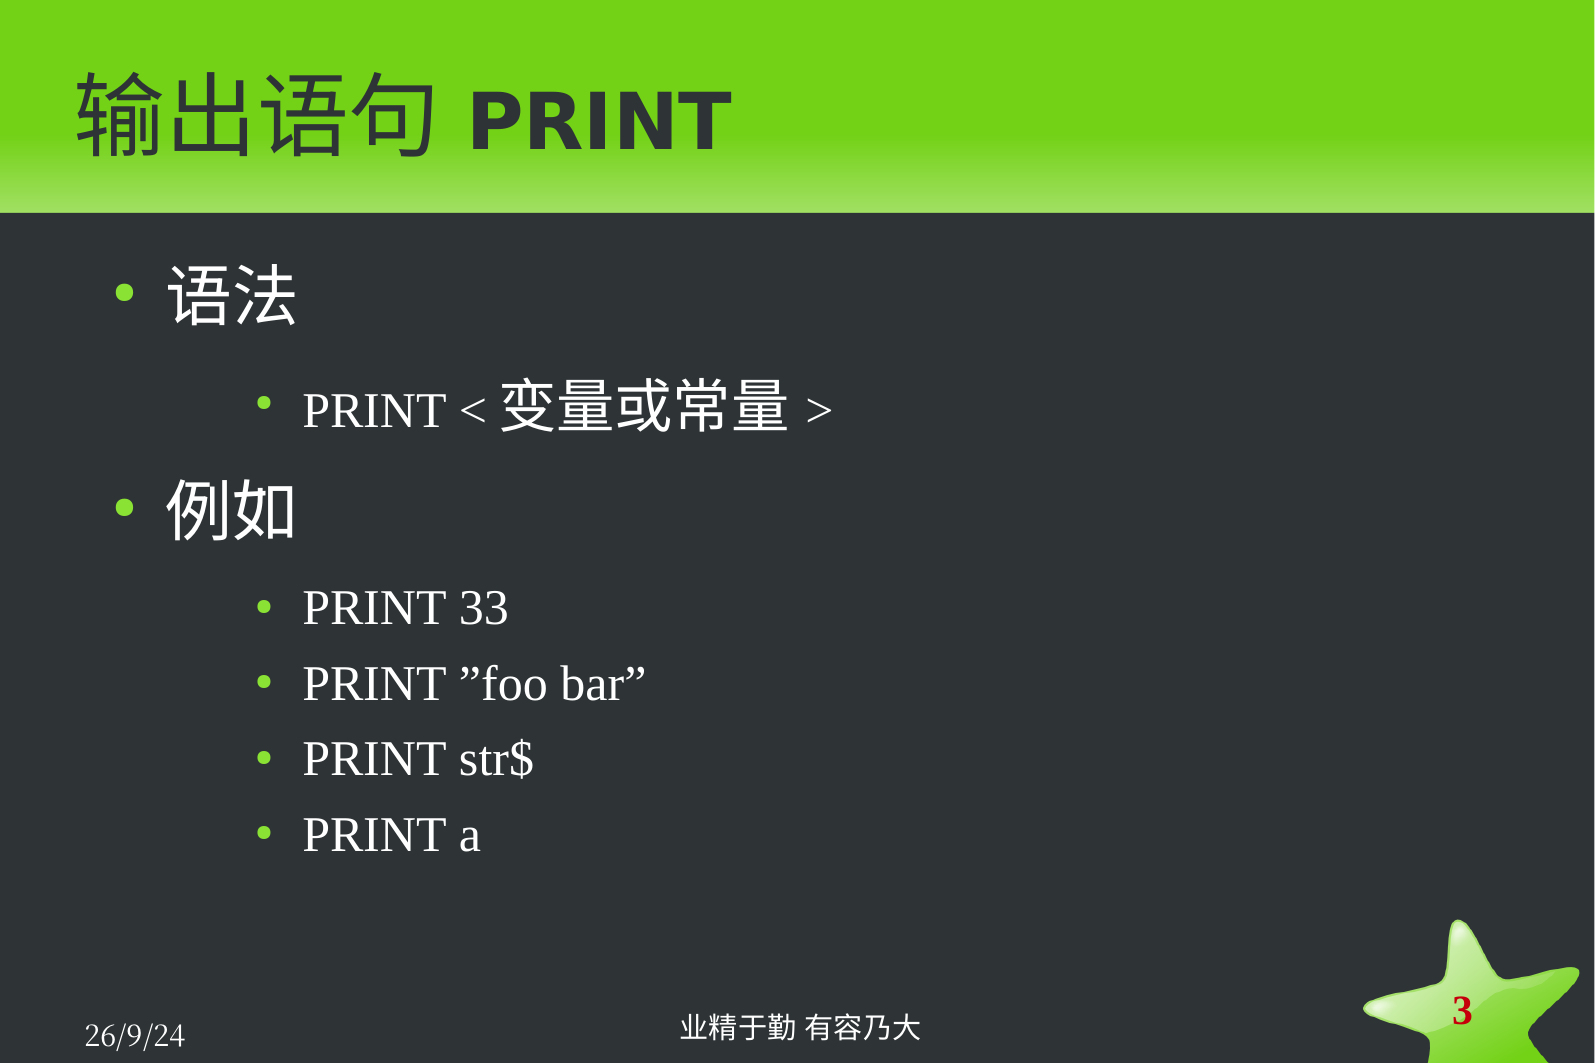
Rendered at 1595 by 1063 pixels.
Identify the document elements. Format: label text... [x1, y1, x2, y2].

title 输出语句PRINT [74, 25, 1510, 203]
list 语法 PRINT <变量或常量> 例如 PRINT 33 PRINT ”foo bar” PRINT str$ PRINT a [79, 248, 1515, 951]
picture [0, 0, 1595, 1063]
